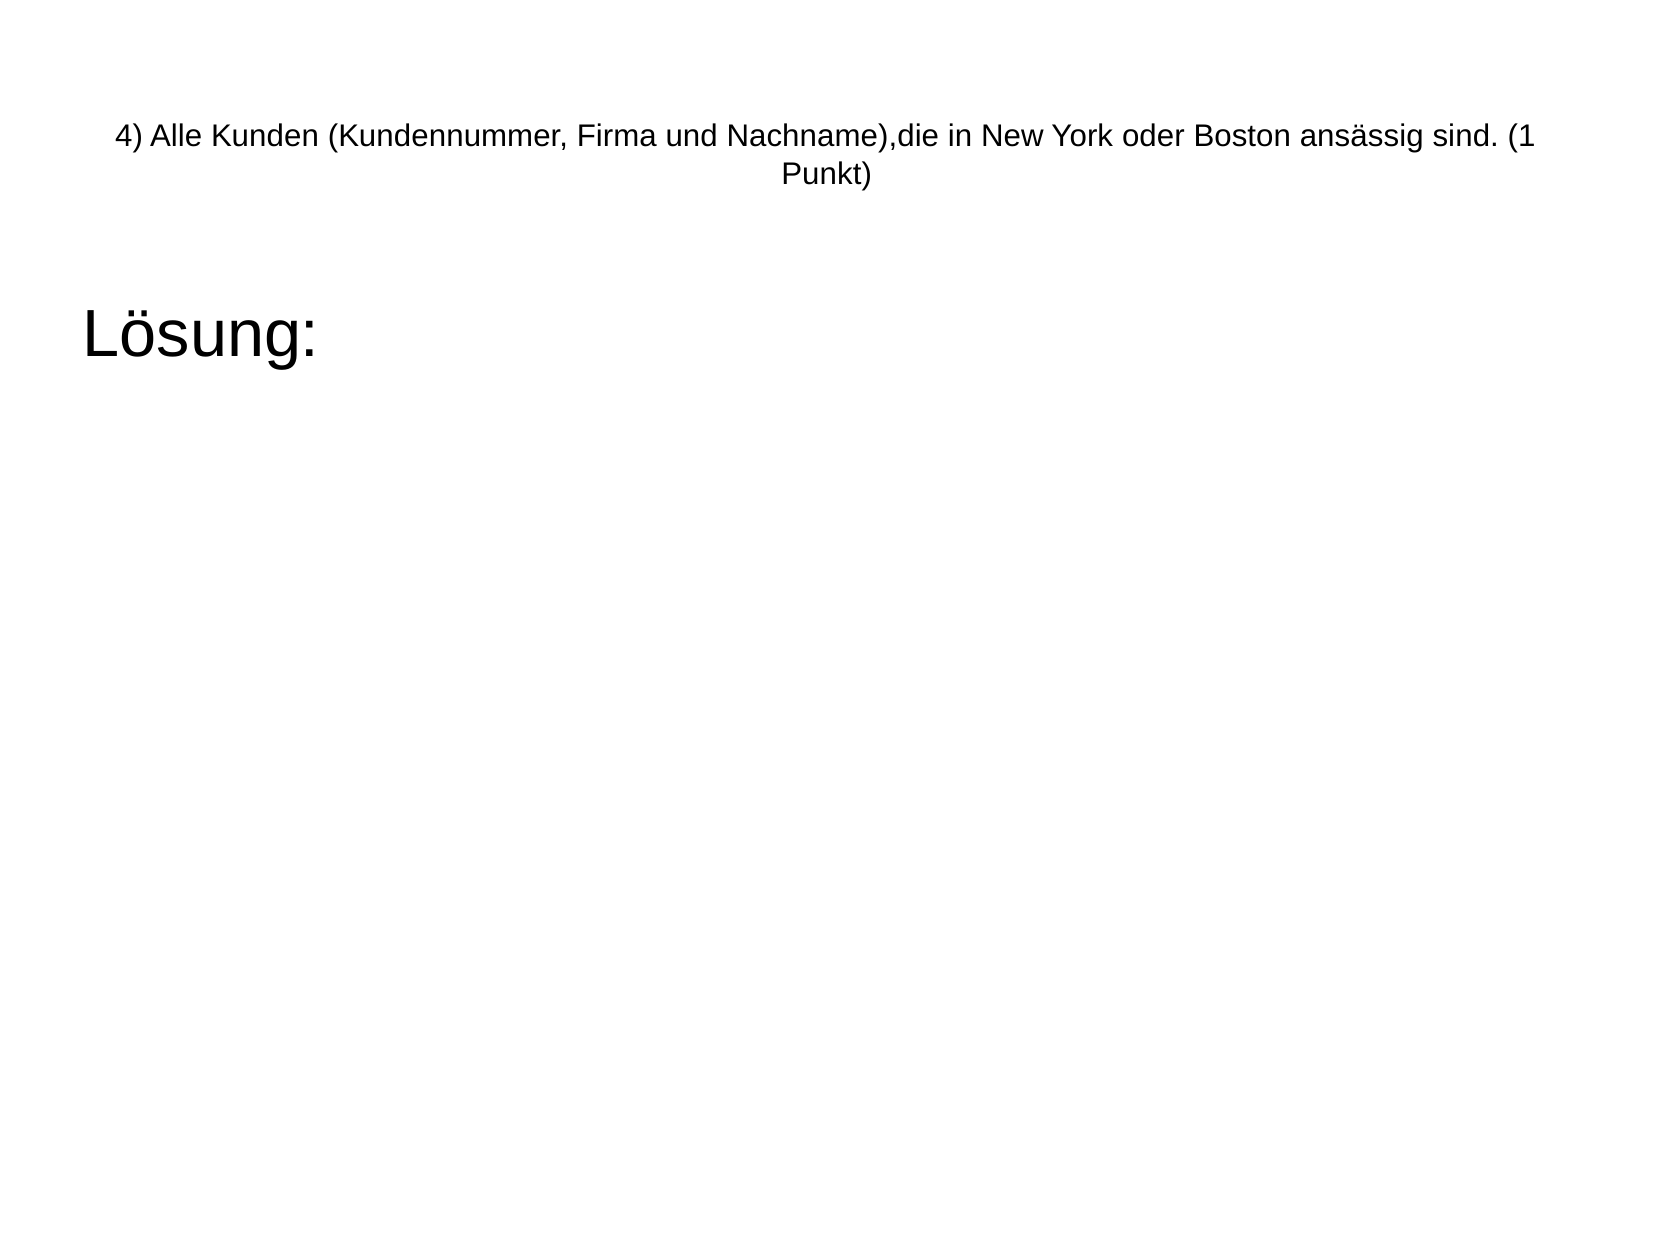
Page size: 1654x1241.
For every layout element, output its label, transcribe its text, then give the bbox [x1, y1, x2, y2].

title 4) Alle Kunden (Kundennummer, Firma und Nachname),die in New York oder Boston ansässig sind. (1 Punkt) [82, 49, 1571, 257]
list Lösung: [82, 290, 1571, 1109]
